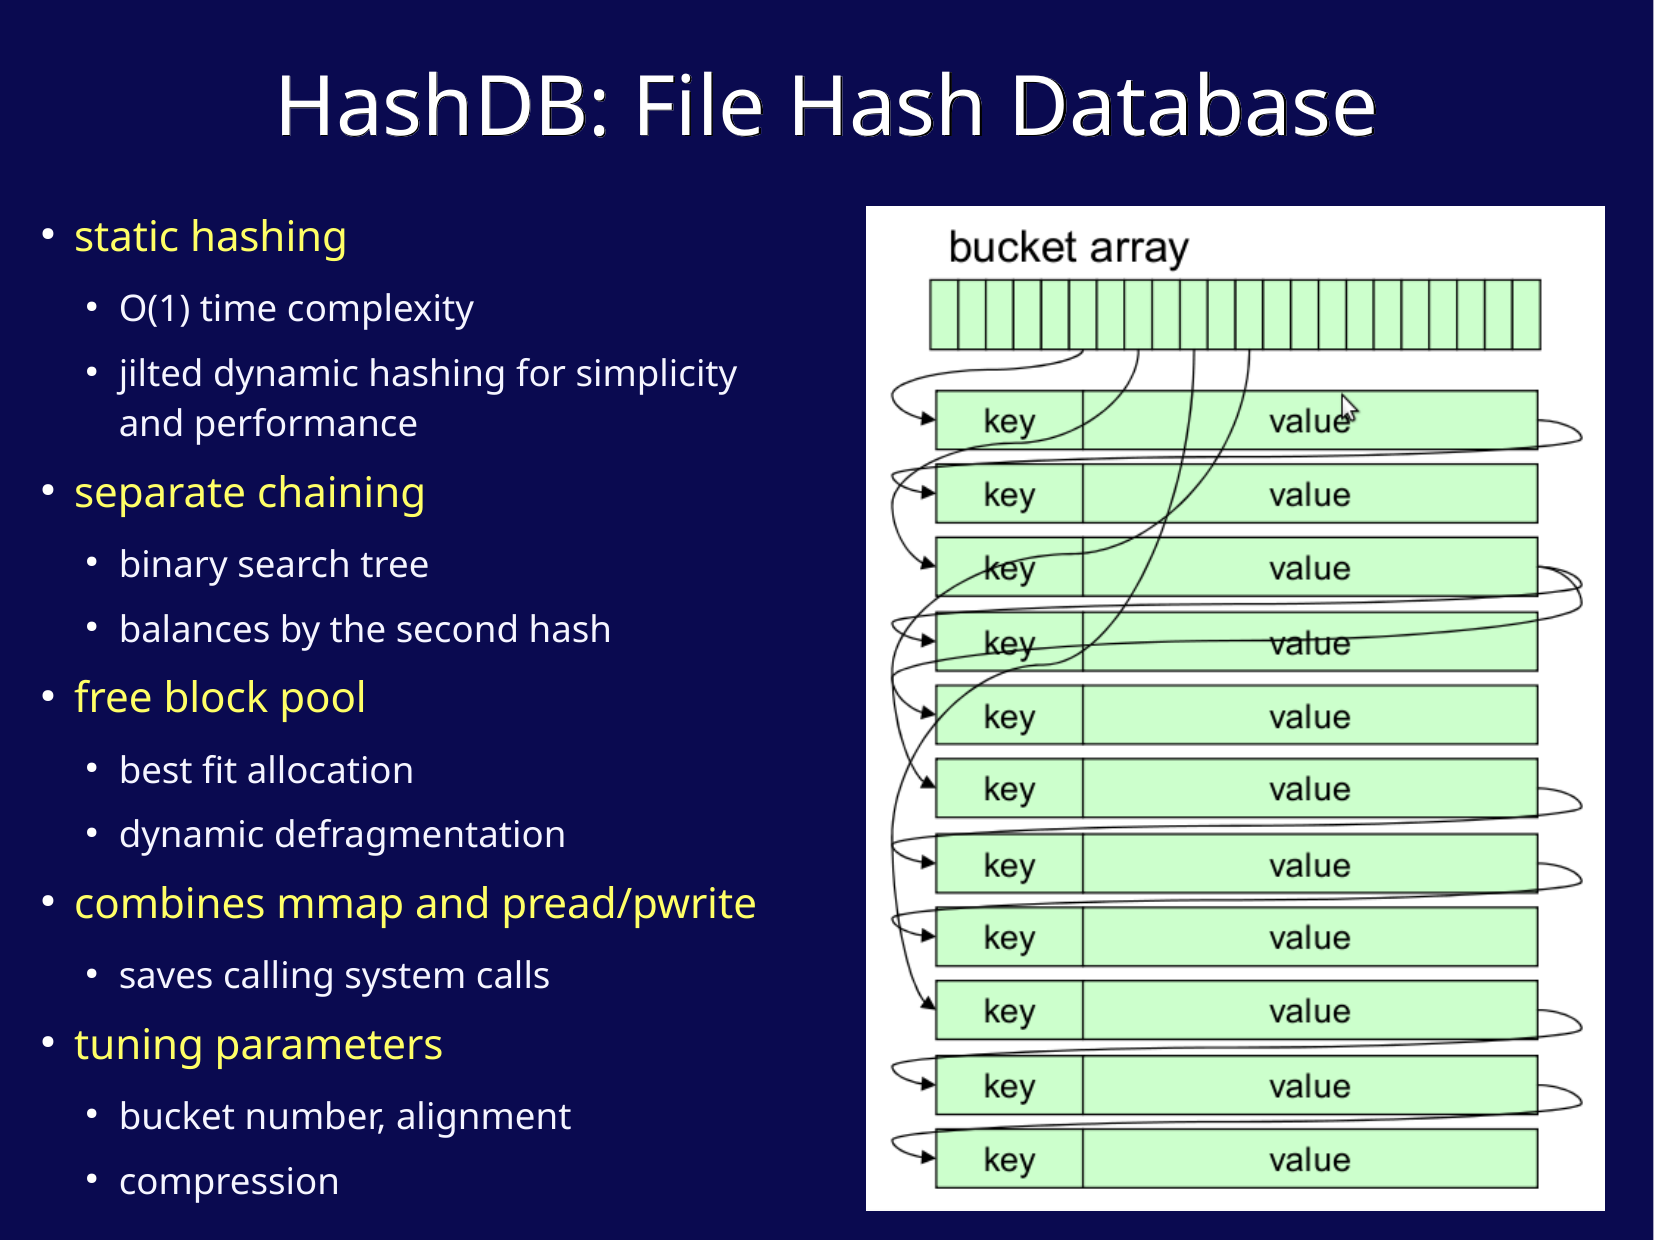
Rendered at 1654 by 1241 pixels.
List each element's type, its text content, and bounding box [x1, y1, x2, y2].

picture [866, 206, 1605, 1211]
title HashDB: File Hash Database [29, 29, 1625, 178]
list static hashing O(1) time complexity jilted dynamic hashing for simplicity and performance separate chaining binary search tree balances by the second hash free block pool best fit allocation dynamic defragmentation combines mmap and pread/pwrite saves calling system calls tuning parameters bucket number, alignment compression [29, 206, 808, 1211]
